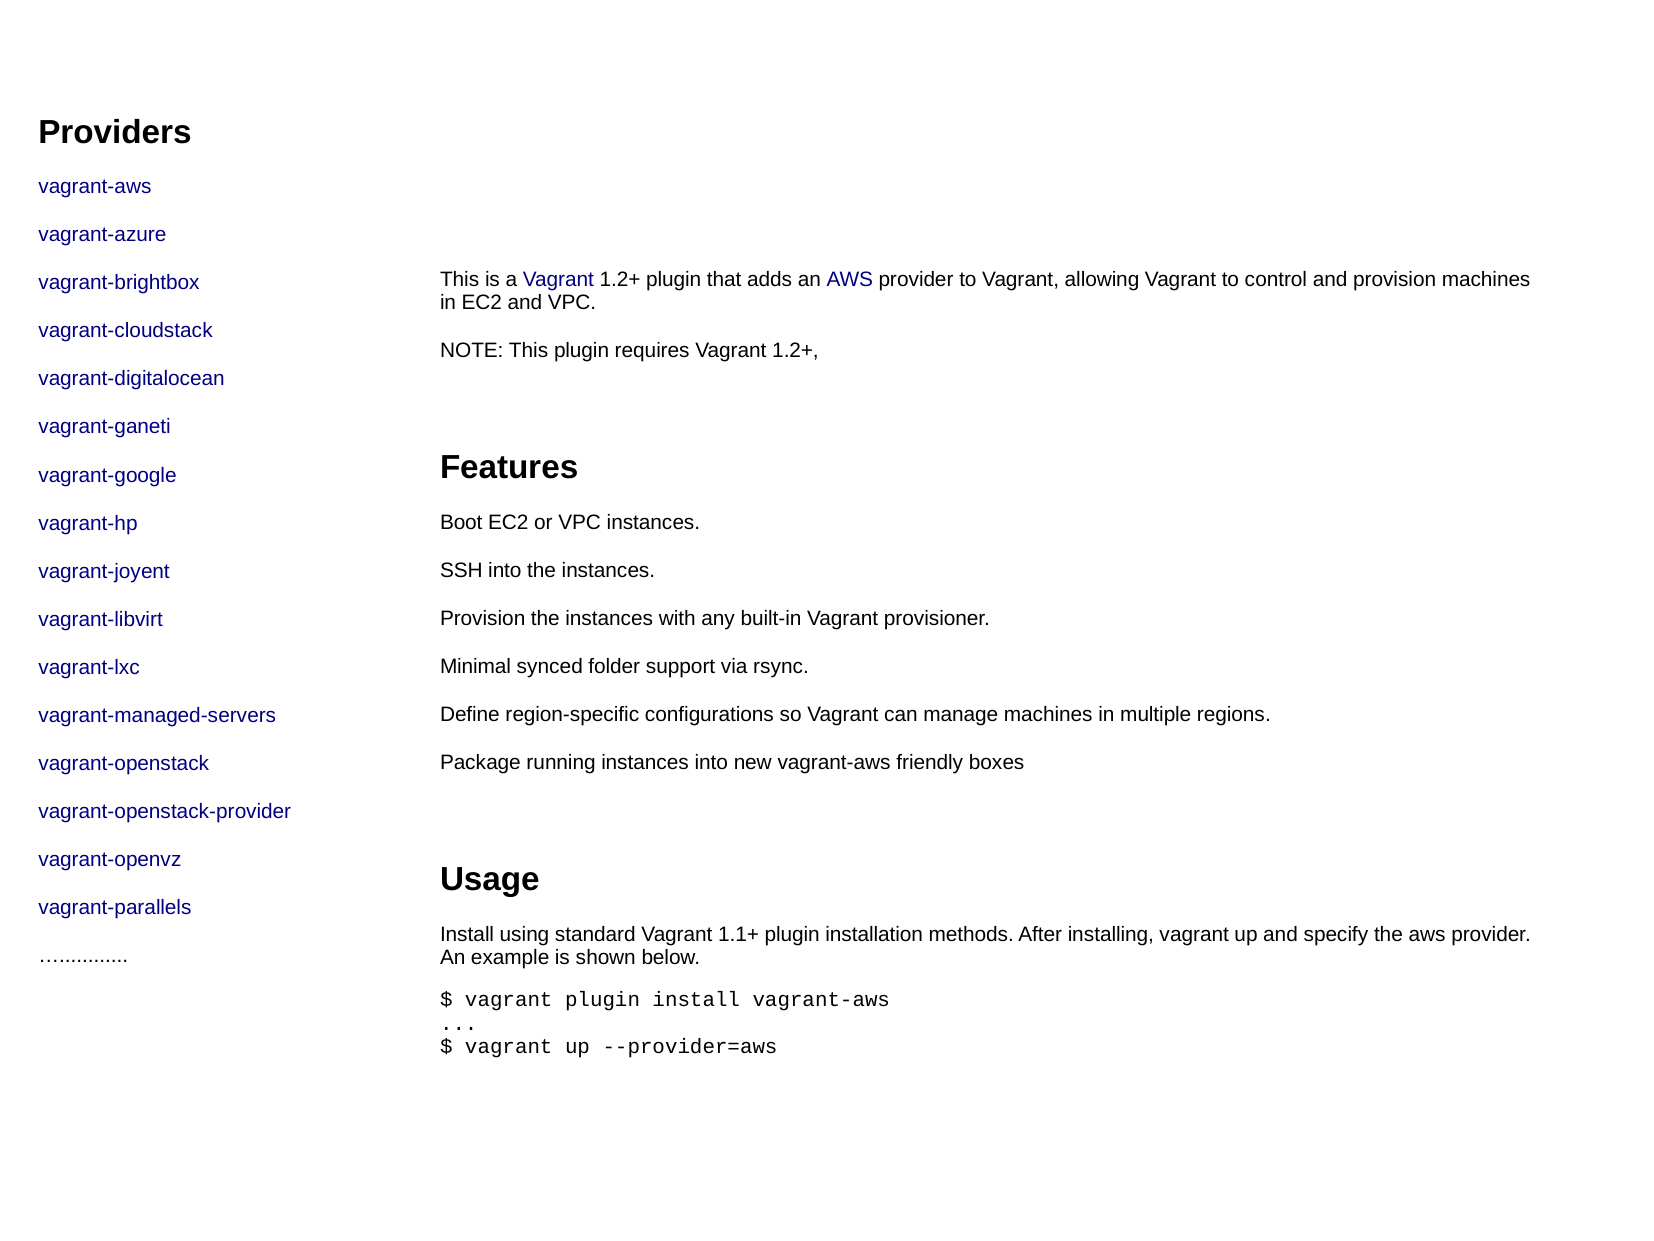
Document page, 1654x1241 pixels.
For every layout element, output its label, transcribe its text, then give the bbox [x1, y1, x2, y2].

text_box Providers vagrant-aws vagrant-azure vagrant-brightbox vagrant-cloudstack vagrant-digitalocean vagrant-ganeti vagrant-google vagrant-hp vagrant-joyent vagrant-libvirt vagrant-lxc vagrant-managed-servers vagrant-openstack vagrant-openstack-provider vagrant-openvz vagrant-parallels …............ [23, 105, 414, 1028]
text_box This is a Vagrant 1.2+ plugin that adds an AWS provider to Vagrant, allowing Vagrant to control and provision machines in EC2 and VPC. NOTE: This plugin requires Vagrant 1.2+, Features Boot EC2 or VPC instances. SSH into the instances. Provision the instances with any built-in Vagrant provisioner. Minimal synced folder support via rsync. Define region-specific configurations so Vagrant can manage machines in multiple regions. Package running instances into new vagrant-aws friendly boxes Usage Install using standard Vagrant 1.1+ plugin installation methods. After installing, vagrant up and specify the aws provider. An example is shown below. $ vagrant plugin install vagrant-aws ... $ vagrant up --provider=aws [425, 259, 1548, 1073]
